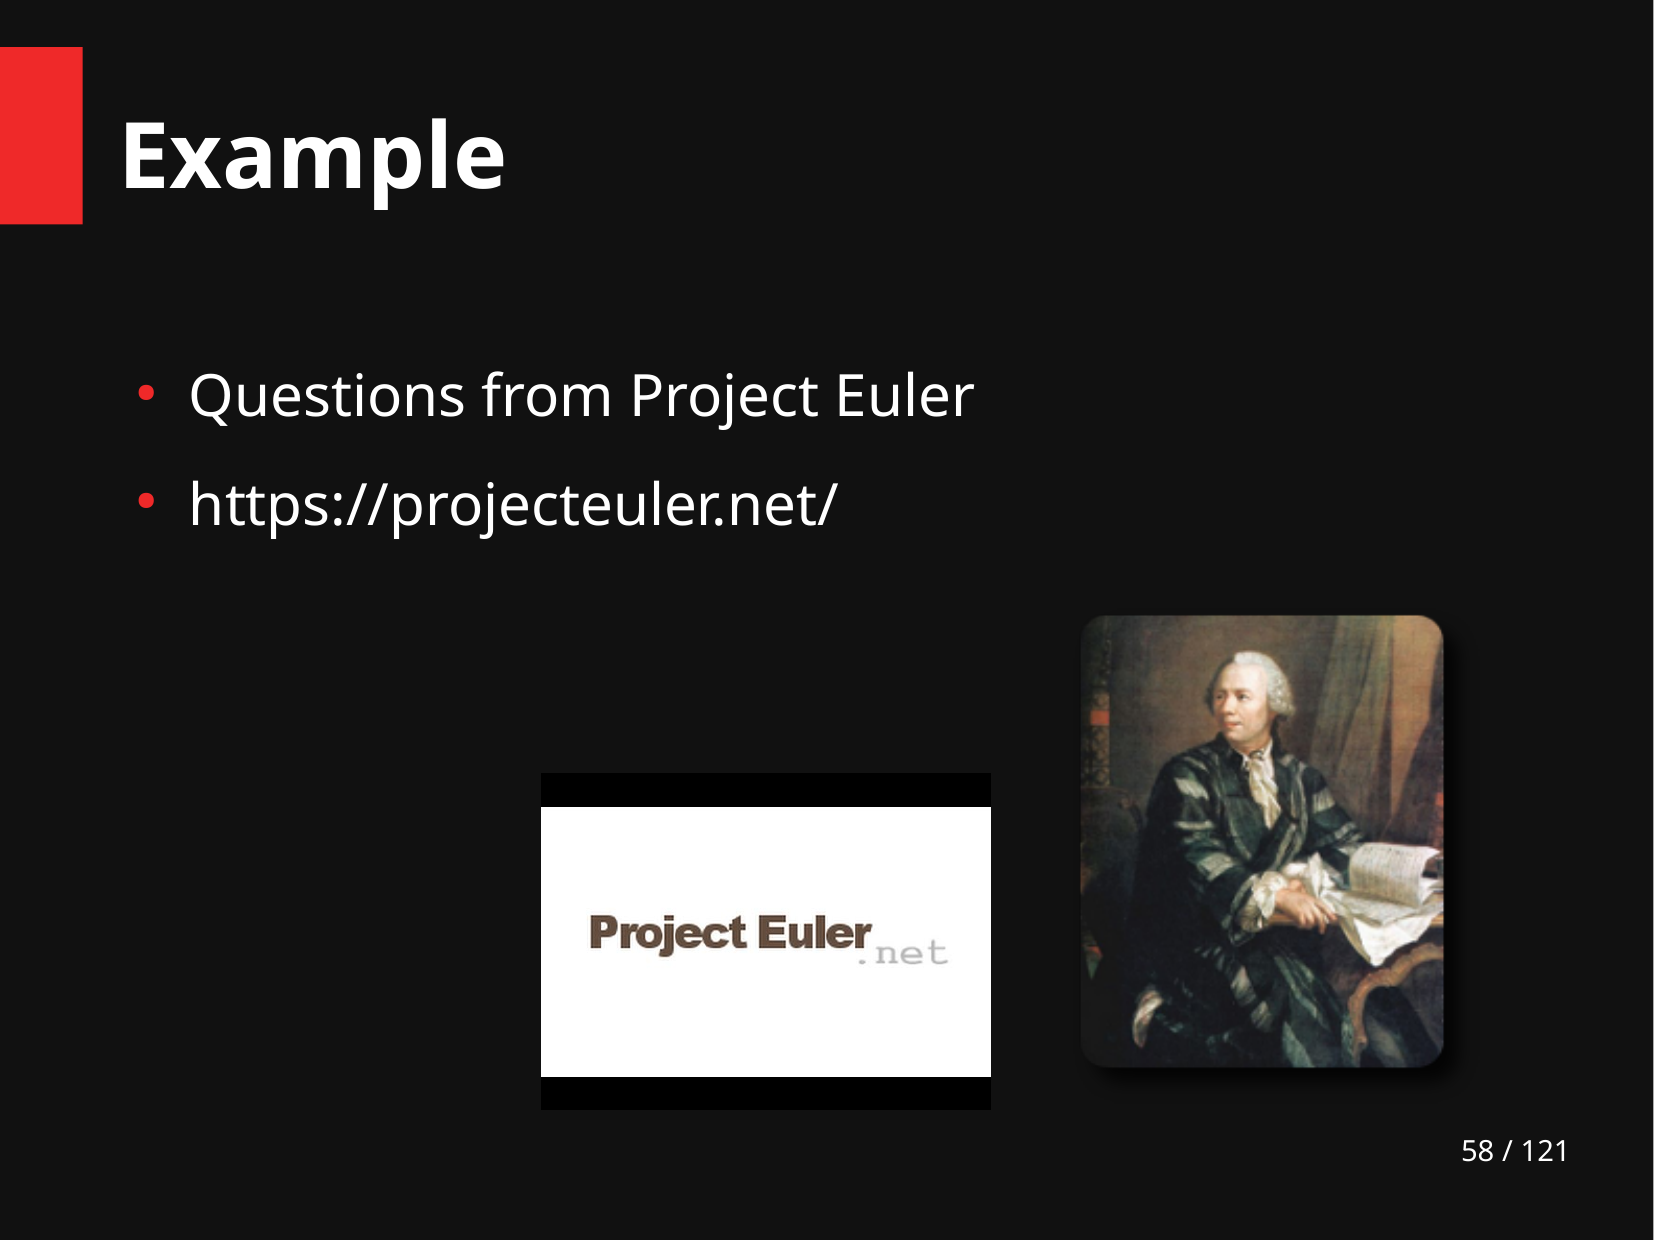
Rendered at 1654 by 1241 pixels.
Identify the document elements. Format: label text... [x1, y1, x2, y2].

list Questions from Project Euler https://projecteuler.net/ [118, 354, 1536, 1074]
picture [541, 773, 991, 1111]
picture [1068, 603, 1486, 1111]
title Example [118, 49, 1571, 257]
